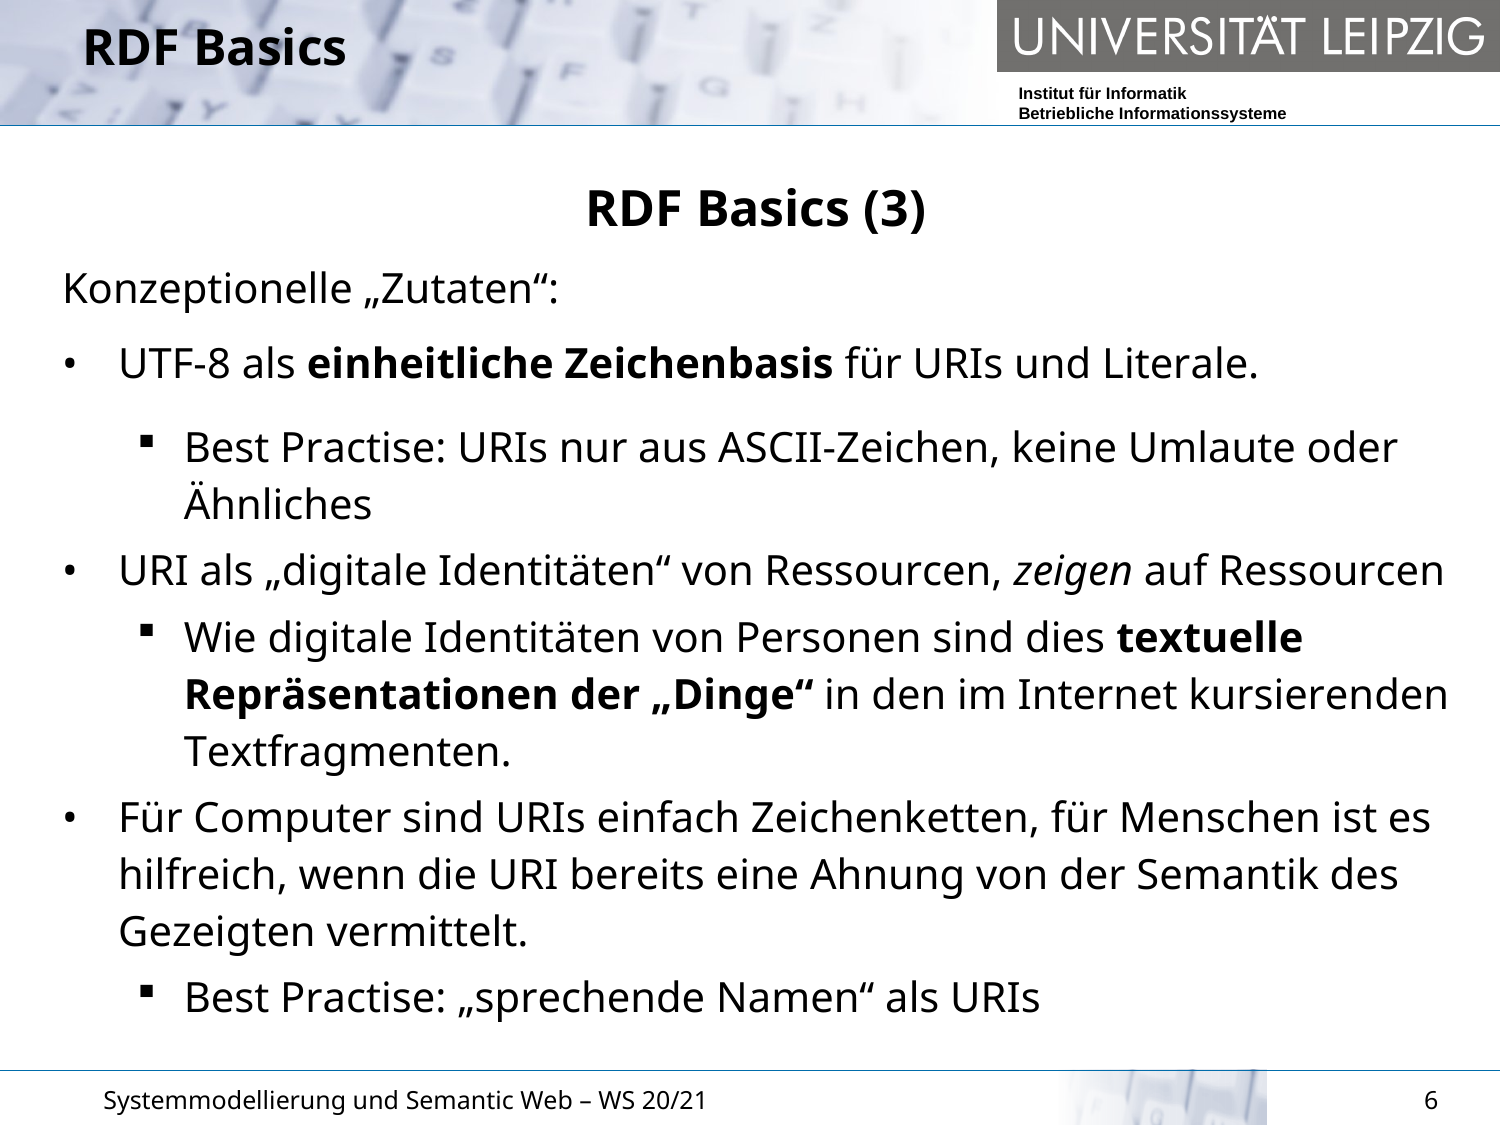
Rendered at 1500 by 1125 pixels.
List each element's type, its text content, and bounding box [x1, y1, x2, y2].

list RDF Basics (3) Konzeptionelle „Zutaten“: UTF-8 als einheitliche Zeichenbasis für URIs und Literale. Best Practise: URIs nur aus ASCII-Zeichen, keine Umlaute oder Ähnliches URI als „digitale Identitäten“ von Ressourcen, zeigen auf Ressourcen Wie digitale Identitäten von Personen sind dies textuelle Repräsentationen der „Dinge“ in den im Internet kursierenden Textfragmenten. Für Computer sind URIs einfach Zeichenketten, für Menschen ist es hilfreich, wenn die URI bereits eine Ahnung von der Semantik des Gezeigten vermittelt. Best Practise: „sprechende Namen“ als URIs [47, 165, 1465, 1001]
picture [0, 0, 1500, 125]
picture [1057, 1071, 1267, 1125]
text_box RDF Basics [68, 7, 363, 84]
